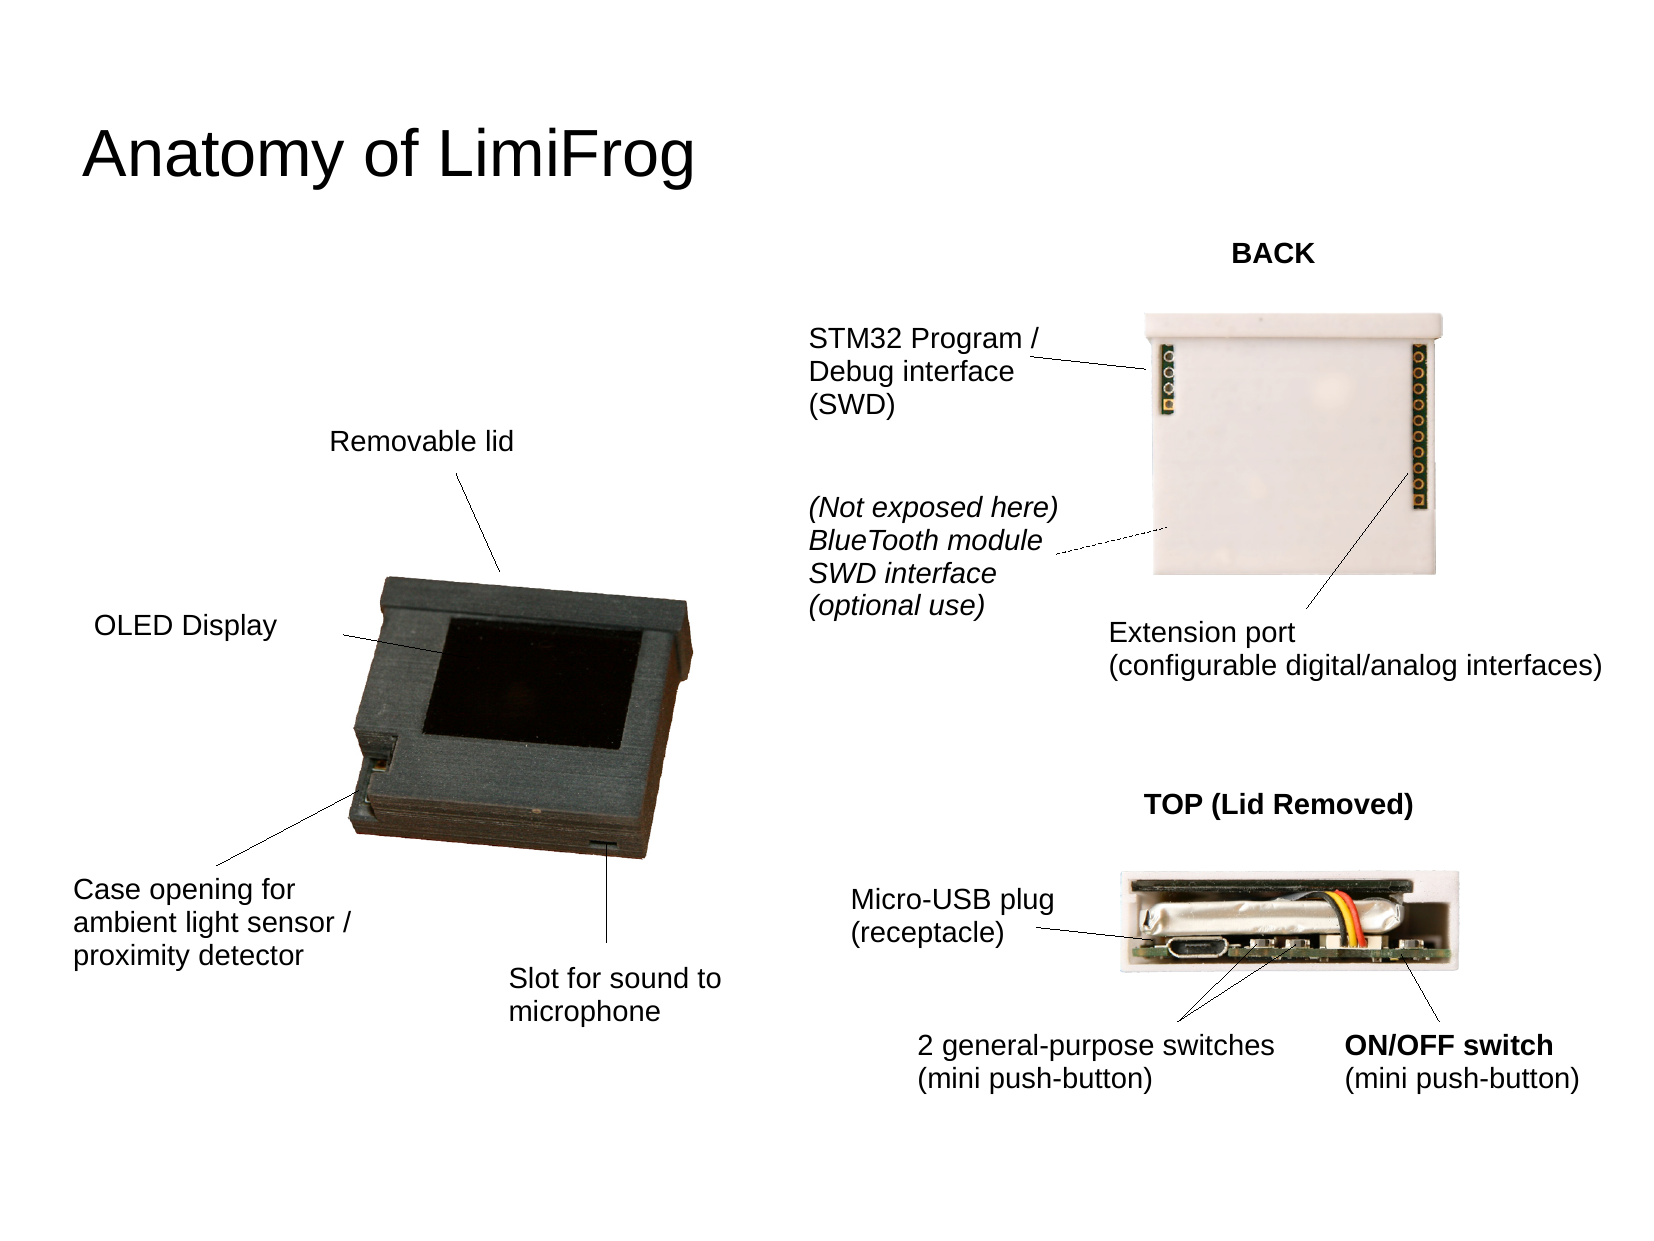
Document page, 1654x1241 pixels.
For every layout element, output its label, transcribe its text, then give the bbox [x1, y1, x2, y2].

text_box Removable lid [314, 417, 530, 475]
picture [1134, 306, 1453, 587]
text_box 2 general-purpose switches (mini push-button) [902, 1021, 1291, 1103]
text_box OLED Display [79, 601, 294, 658]
text_box STM32 Program / Debug interface (SWD) [793, 314, 1055, 429]
title Anatomy of LimiFrog [82, 49, 1571, 257]
text_box (Not exposed here) BlueTooth module SWD interface (optional use) [793, 483, 1075, 630]
text_box Extension port (configurable digital/analog interfaces) [1093, 608, 1619, 690]
text_box Micro-USB plug (receptacle) [835, 876, 1071, 957]
text_box Slot for sound to microphone [493, 955, 738, 1036]
picture [343, 571, 700, 866]
text_box ON/OFF switch (mini push-button) [1329, 1021, 1596, 1103]
text_box TOP (Lid Removed) [1129, 780, 1429, 836]
picture [1079, 835, 1482, 1022]
text_box Case opening for ambient light sensor / proximity detector [58, 865, 367, 979]
text_box BACK [1216, 229, 1332, 285]
